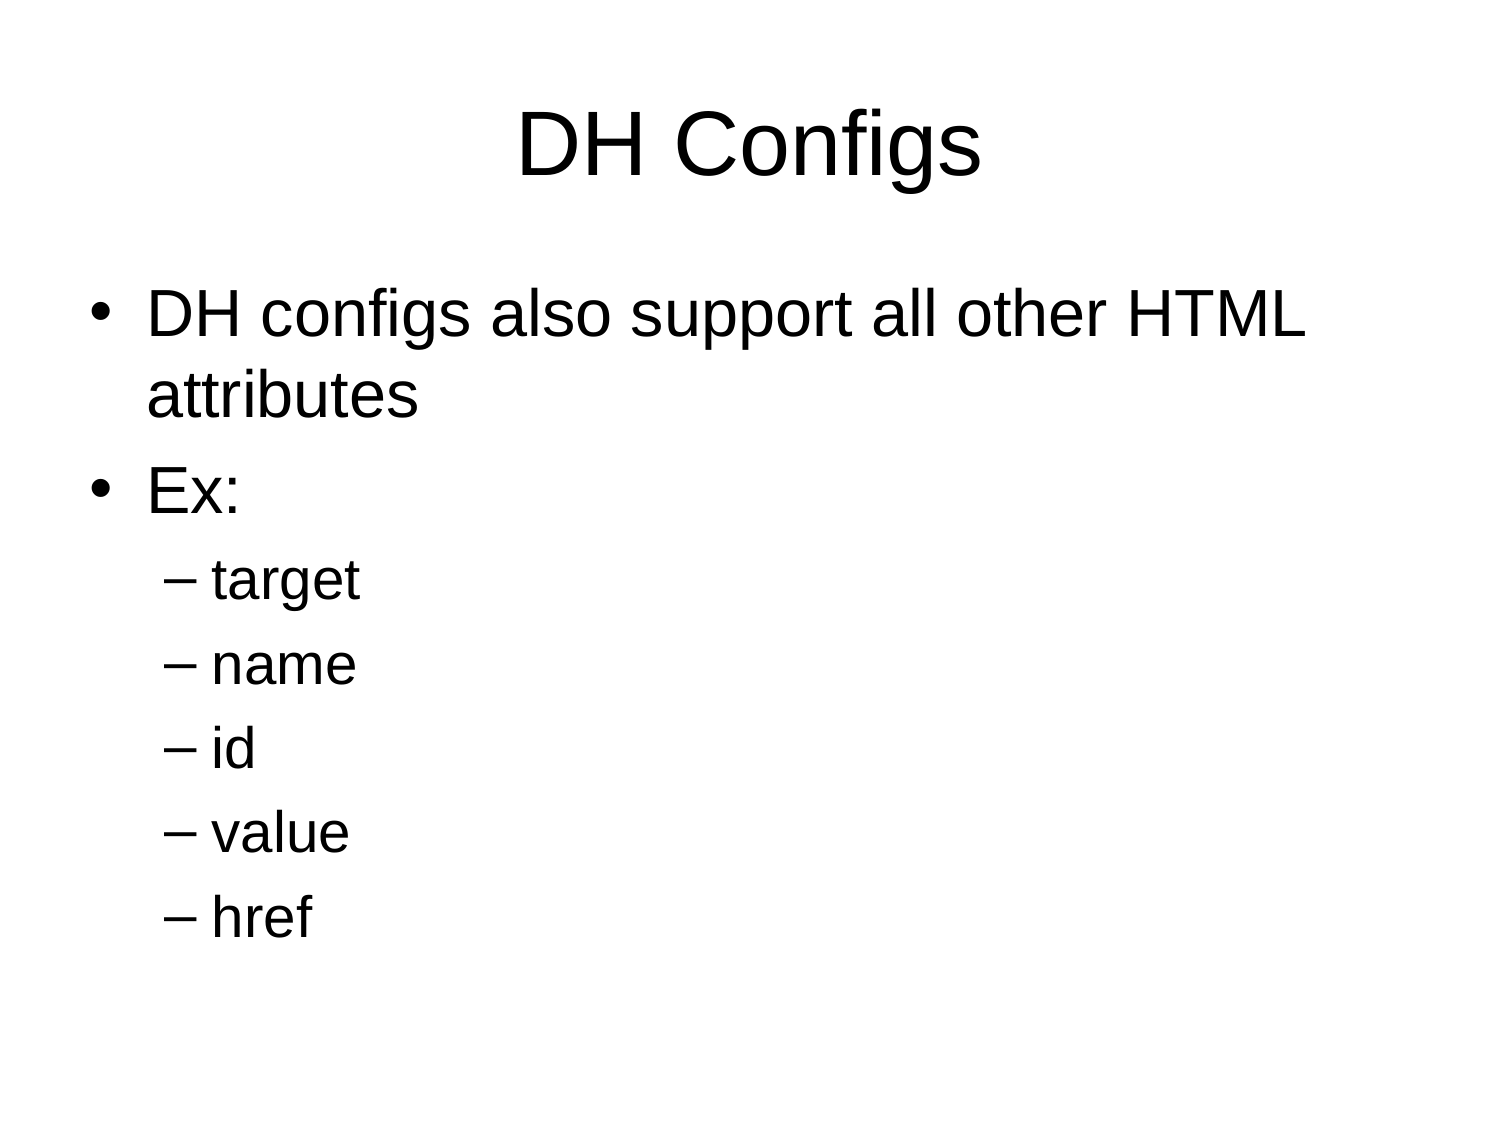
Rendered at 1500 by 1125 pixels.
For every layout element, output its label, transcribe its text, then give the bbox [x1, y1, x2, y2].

title DH Configs [75, 45, 1426, 233]
list DH configs also support all other HTML attributes Ex: target name id value href [75, 262, 1426, 1042]
